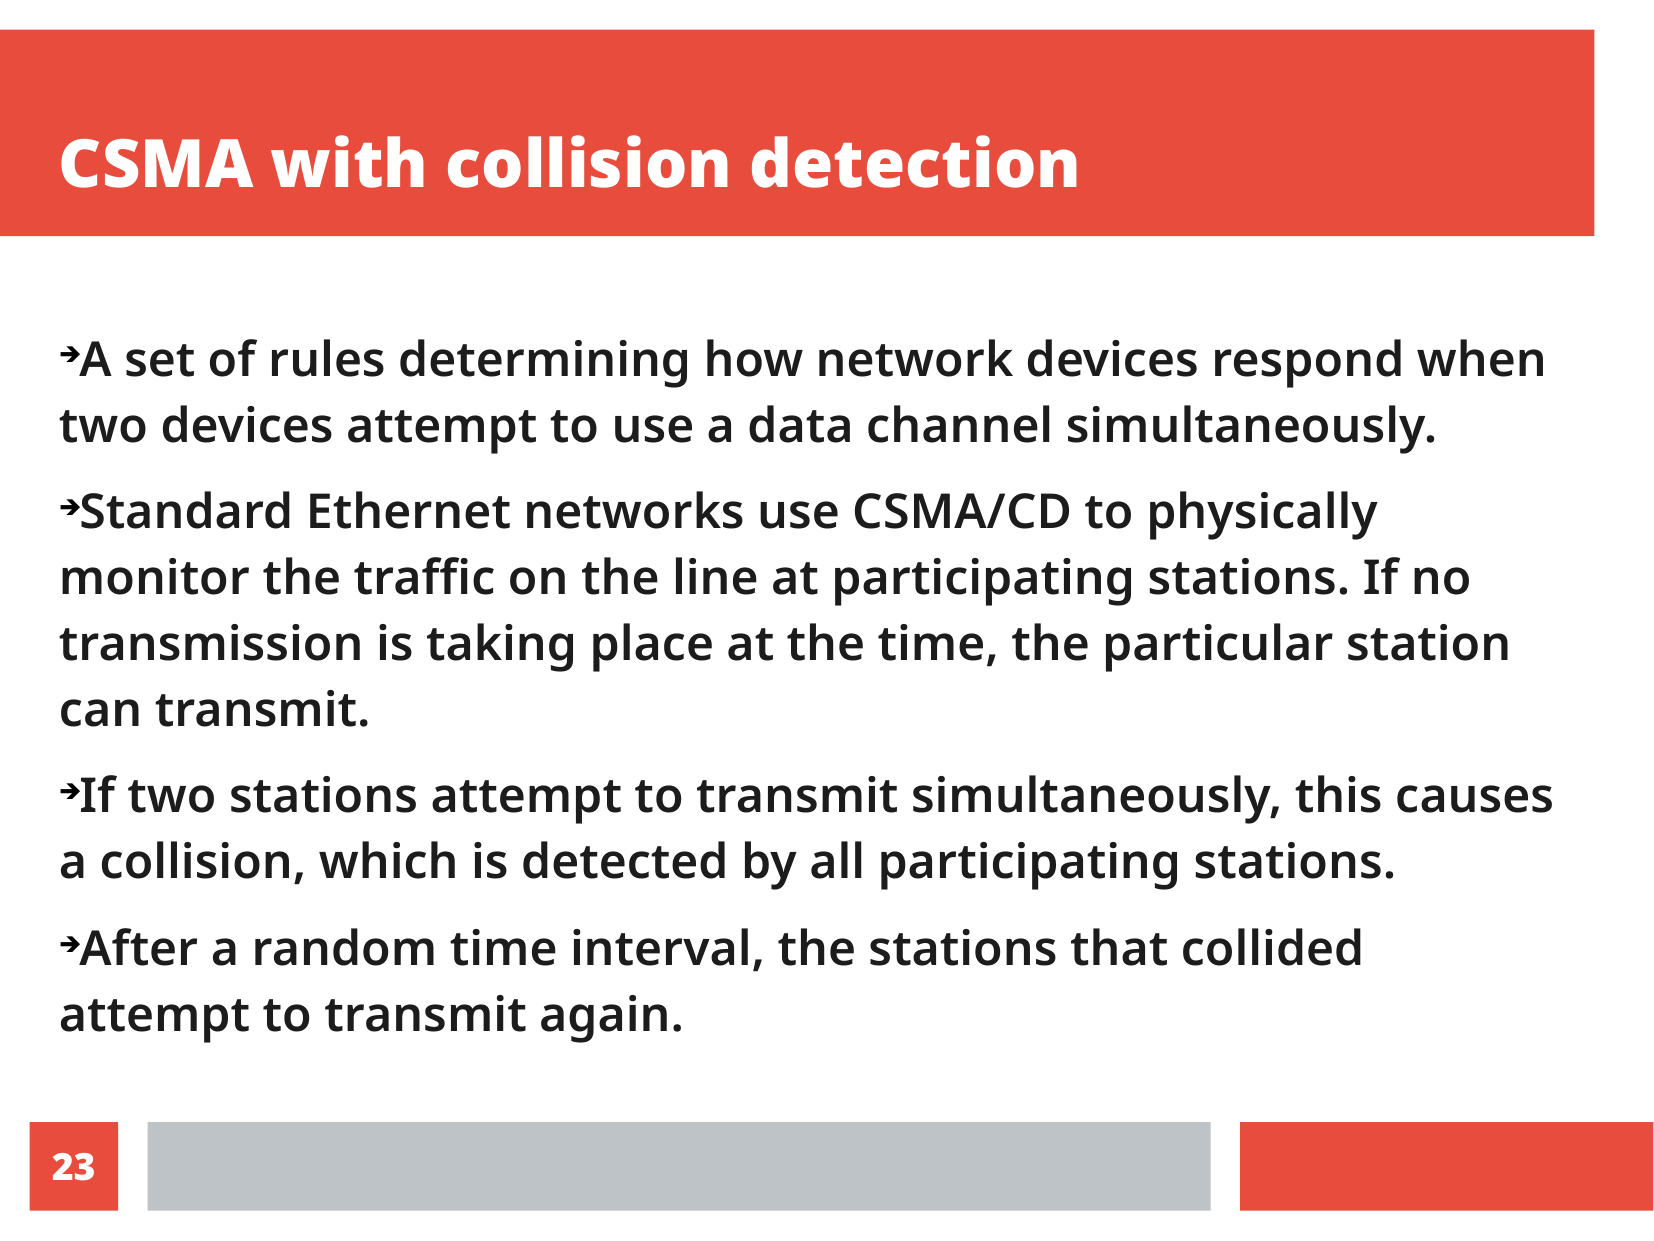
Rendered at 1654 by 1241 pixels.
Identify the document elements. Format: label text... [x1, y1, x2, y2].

title CSMA with collision detection [59, 59, 1595, 207]
list A set of rules determining how network devices respond when two devices attempt to use a data channel simultaneously. Standard Ethernet networks use CSMA/CD to physically monitor the traffic on the line at participating stations. If no transmission is taking place at the time, the particular station can transmit. If two stations attempt to transmit simultaneously, this causes a collision, which is detected by all participating stations. After a random time interval, the stations that collided attempt to transmit again. [59, 324, 1565, 1093]
